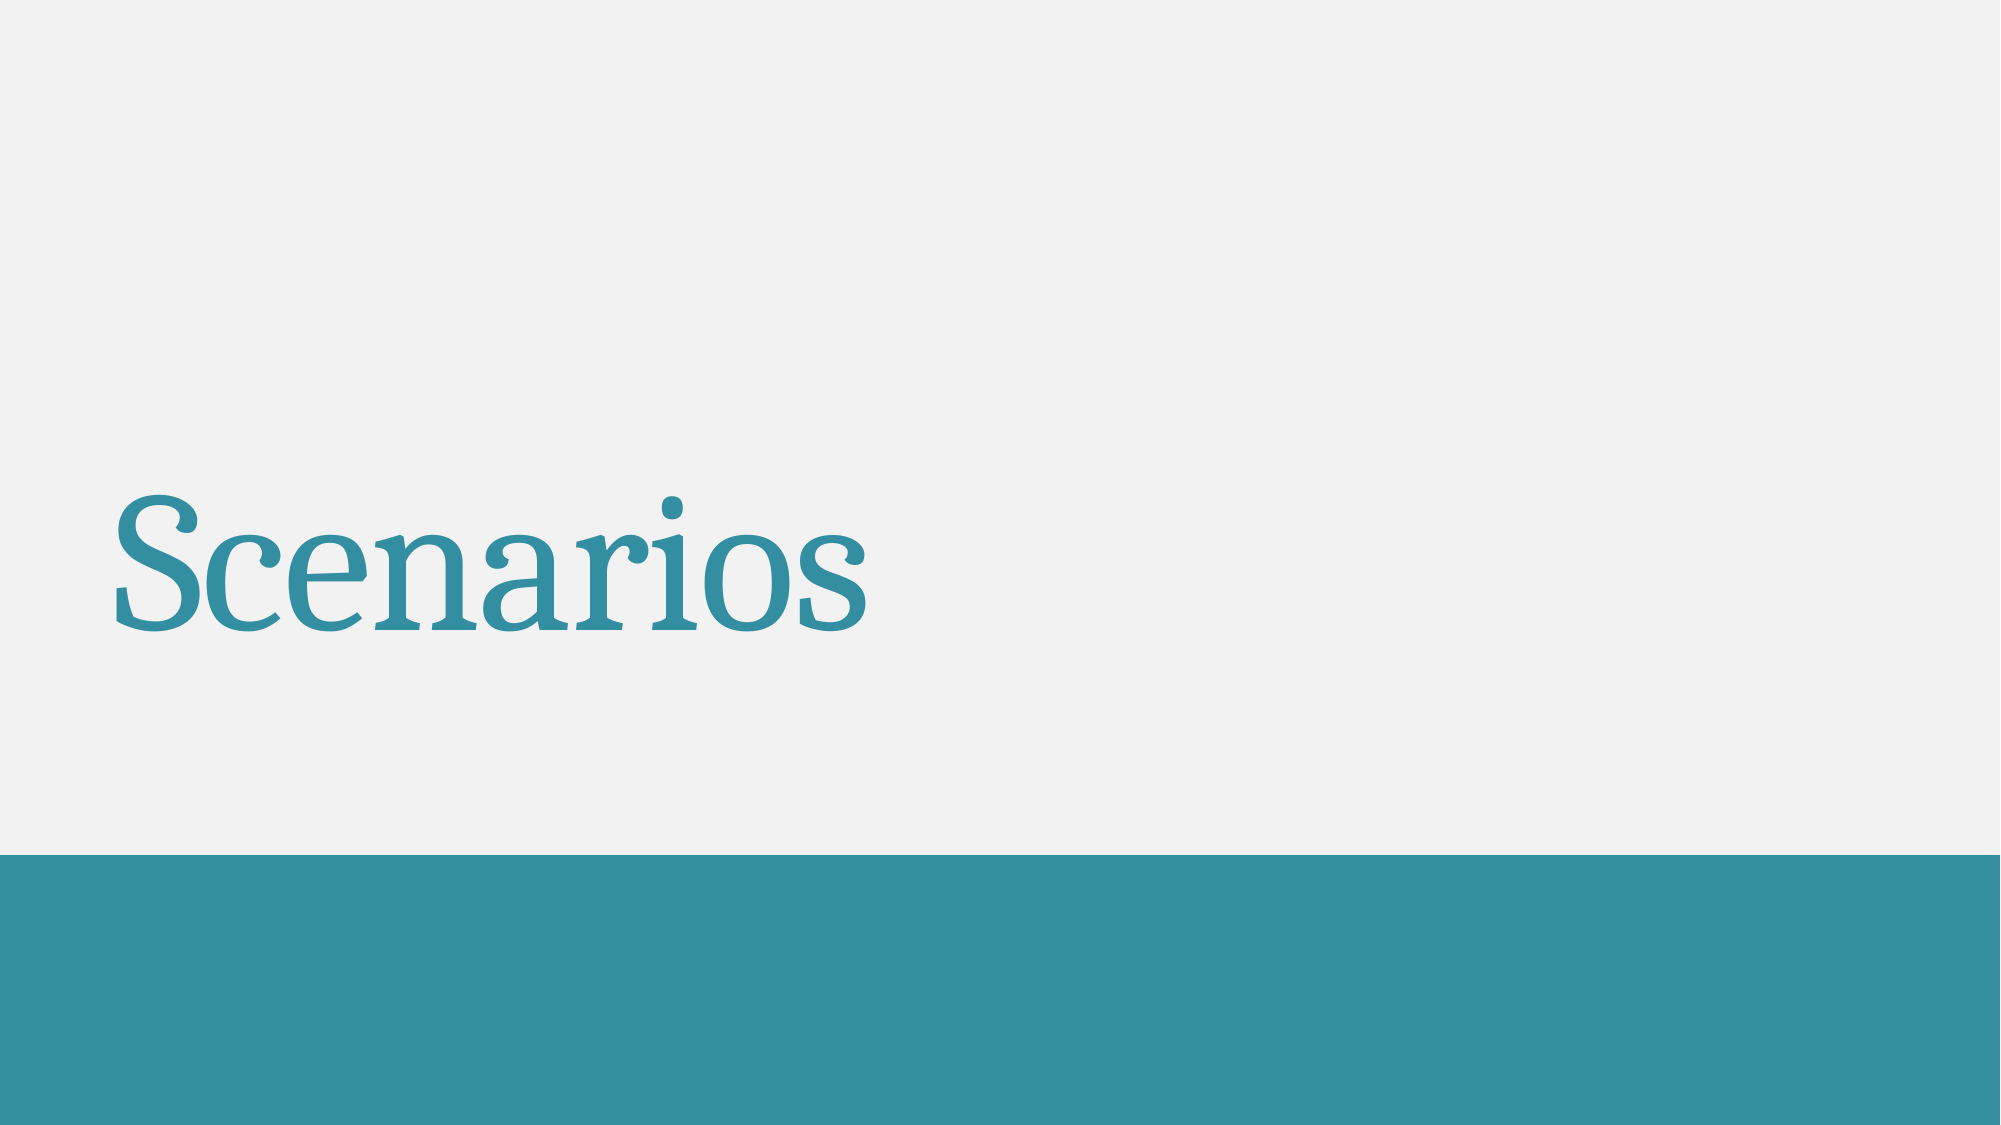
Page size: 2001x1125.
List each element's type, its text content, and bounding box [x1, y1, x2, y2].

title Scenarios [98, 126, 1624, 803]
text_box [0, 0, 2000, 1125]
